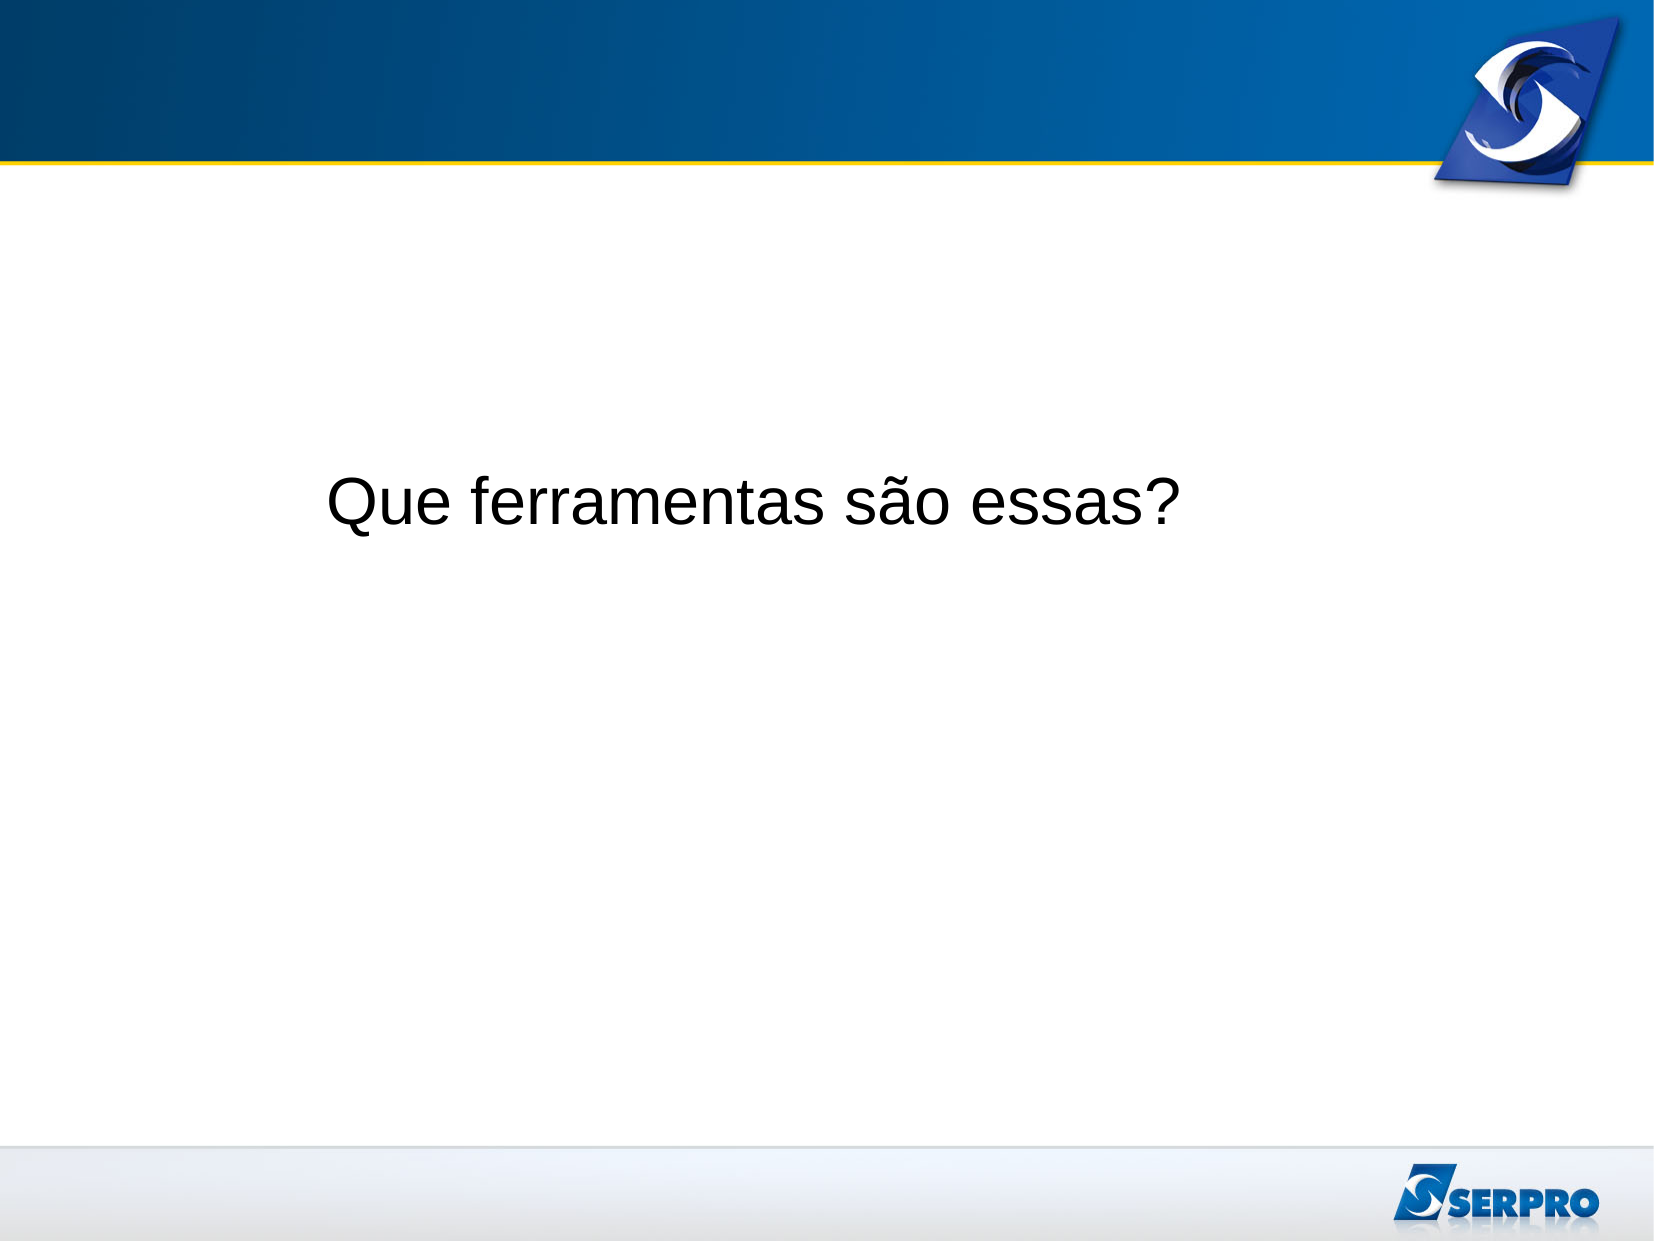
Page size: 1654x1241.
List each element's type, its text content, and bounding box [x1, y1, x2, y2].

subtitle Que ferramentas são essas? [75, 41, 1434, 962]
picture [0, 0, 1654, 1241]
